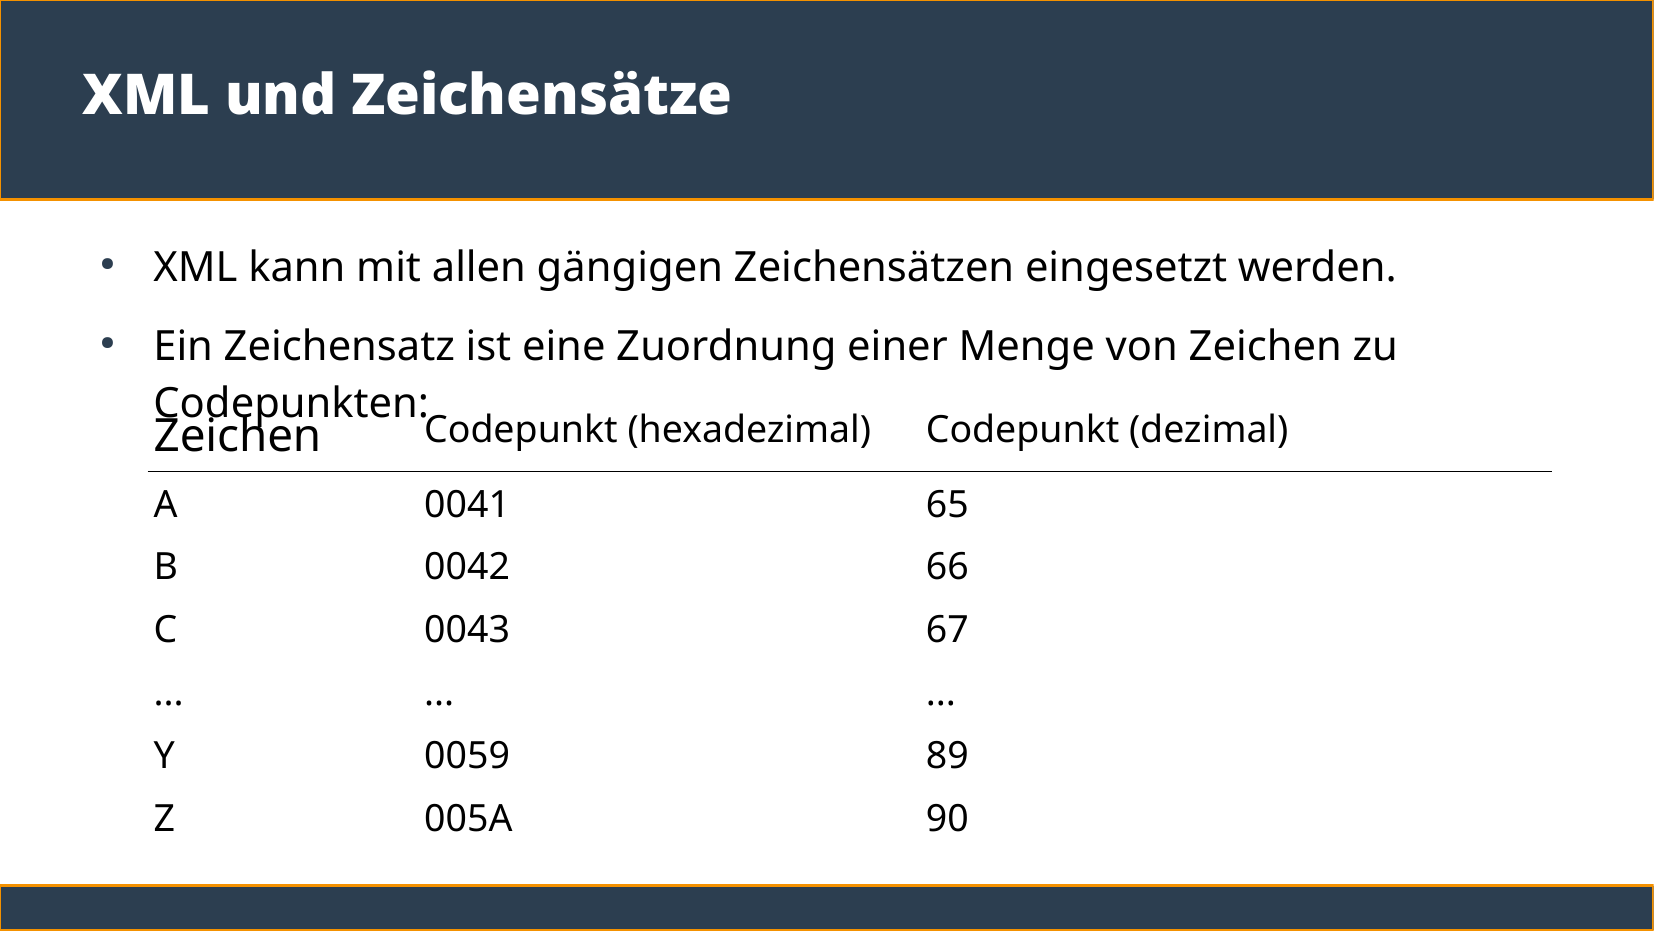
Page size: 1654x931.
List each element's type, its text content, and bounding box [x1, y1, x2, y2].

table_cell A [148, 472, 418, 534]
table_cell Y [148, 723, 418, 786]
table_cell 65 [920, 472, 1552, 534]
table_cell B [148, 534, 418, 597]
table_header Codepunkt (hexadezimal) [418, 397, 920, 471]
table_header Zeichen [148, 397, 418, 471]
table_cell ... [920, 660, 1552, 723]
table_cell 0043 [418, 597, 920, 660]
table_cell 0041 [418, 472, 920, 534]
table_cell ... [418, 660, 920, 723]
table_cell 0059 [418, 723, 920, 786]
table_cell C [148, 597, 418, 660]
table_cell 66 [920, 534, 1552, 597]
table_cell 89 [920, 723, 1552, 786]
table_cell 005A [418, 786, 920, 849]
list XML kann mit allen gängigen Zeichensätzen eingesetzt werden. Ein Zeichensatz ist eine Zuordnung einer Menge von Zeichen zu Codepunkten: [82, 236, 1563, 857]
table_cell Z [148, 786, 418, 849]
table_cell 0042 [418, 534, 920, 597]
title XML und Zeichensätze [82, 14, 1571, 171]
table_cell 90 [920, 786, 1552, 849]
table_cell ... [148, 660, 418, 723]
table_cell 67 [920, 597, 1552, 660]
table_header Codepunkt (dezimal) [920, 397, 1552, 471]
